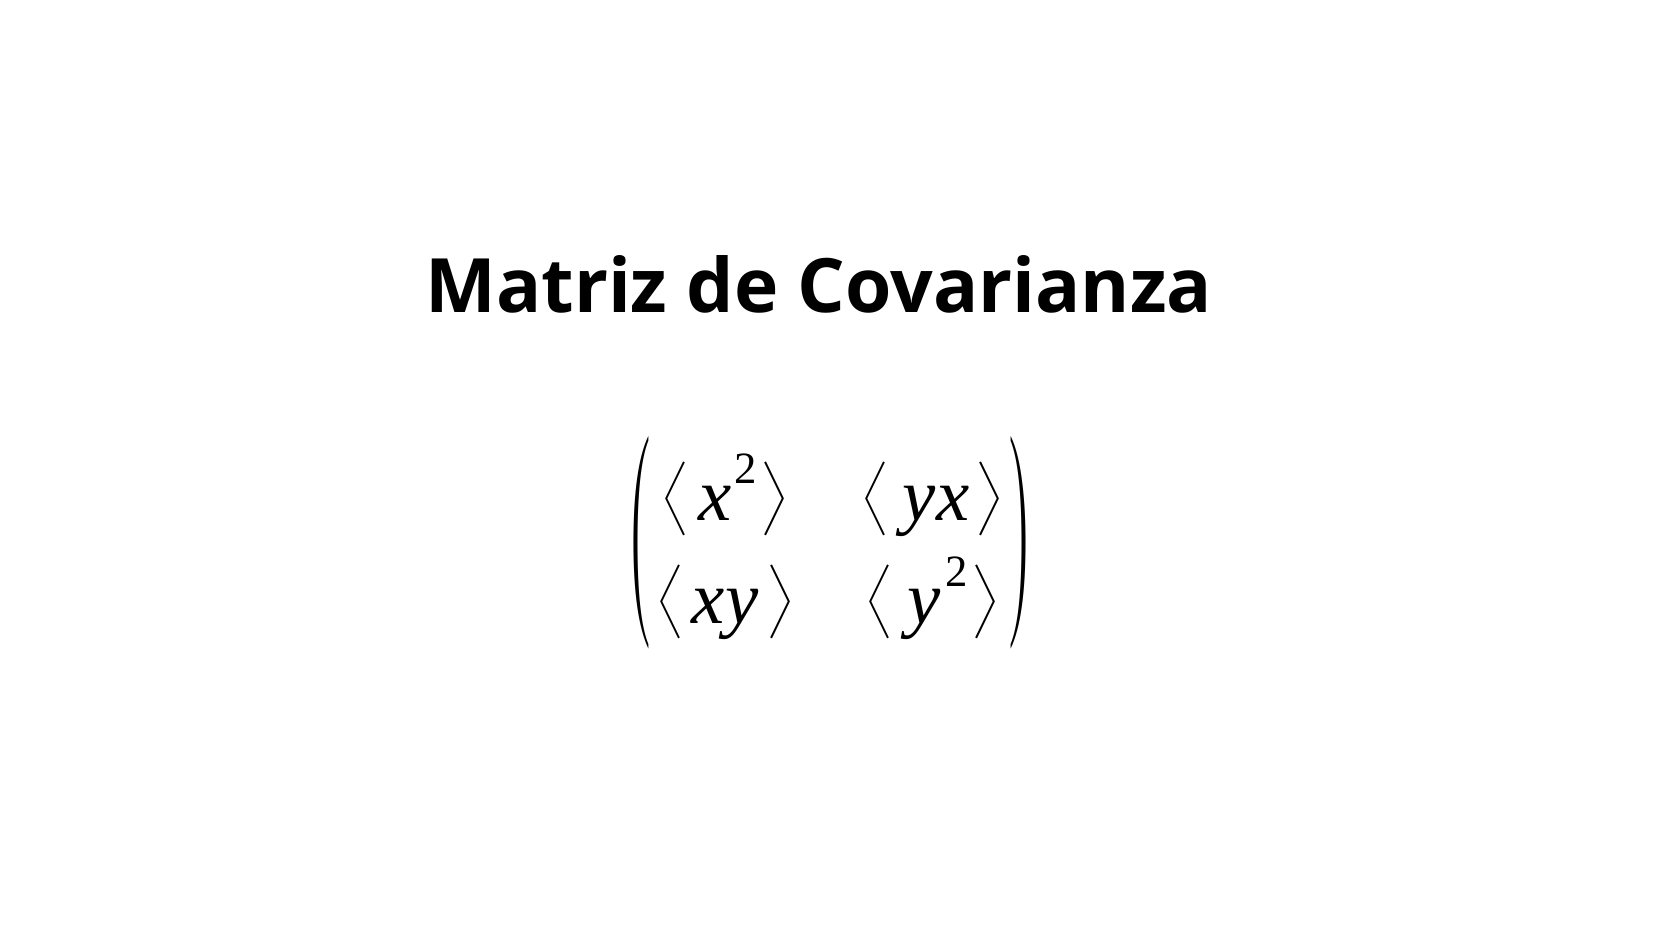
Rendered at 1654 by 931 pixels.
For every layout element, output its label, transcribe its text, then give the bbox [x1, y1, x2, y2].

text_box Matriz de Covarianza [236, 224, 1402, 383]
chart [621, 433, 1039, 654]
